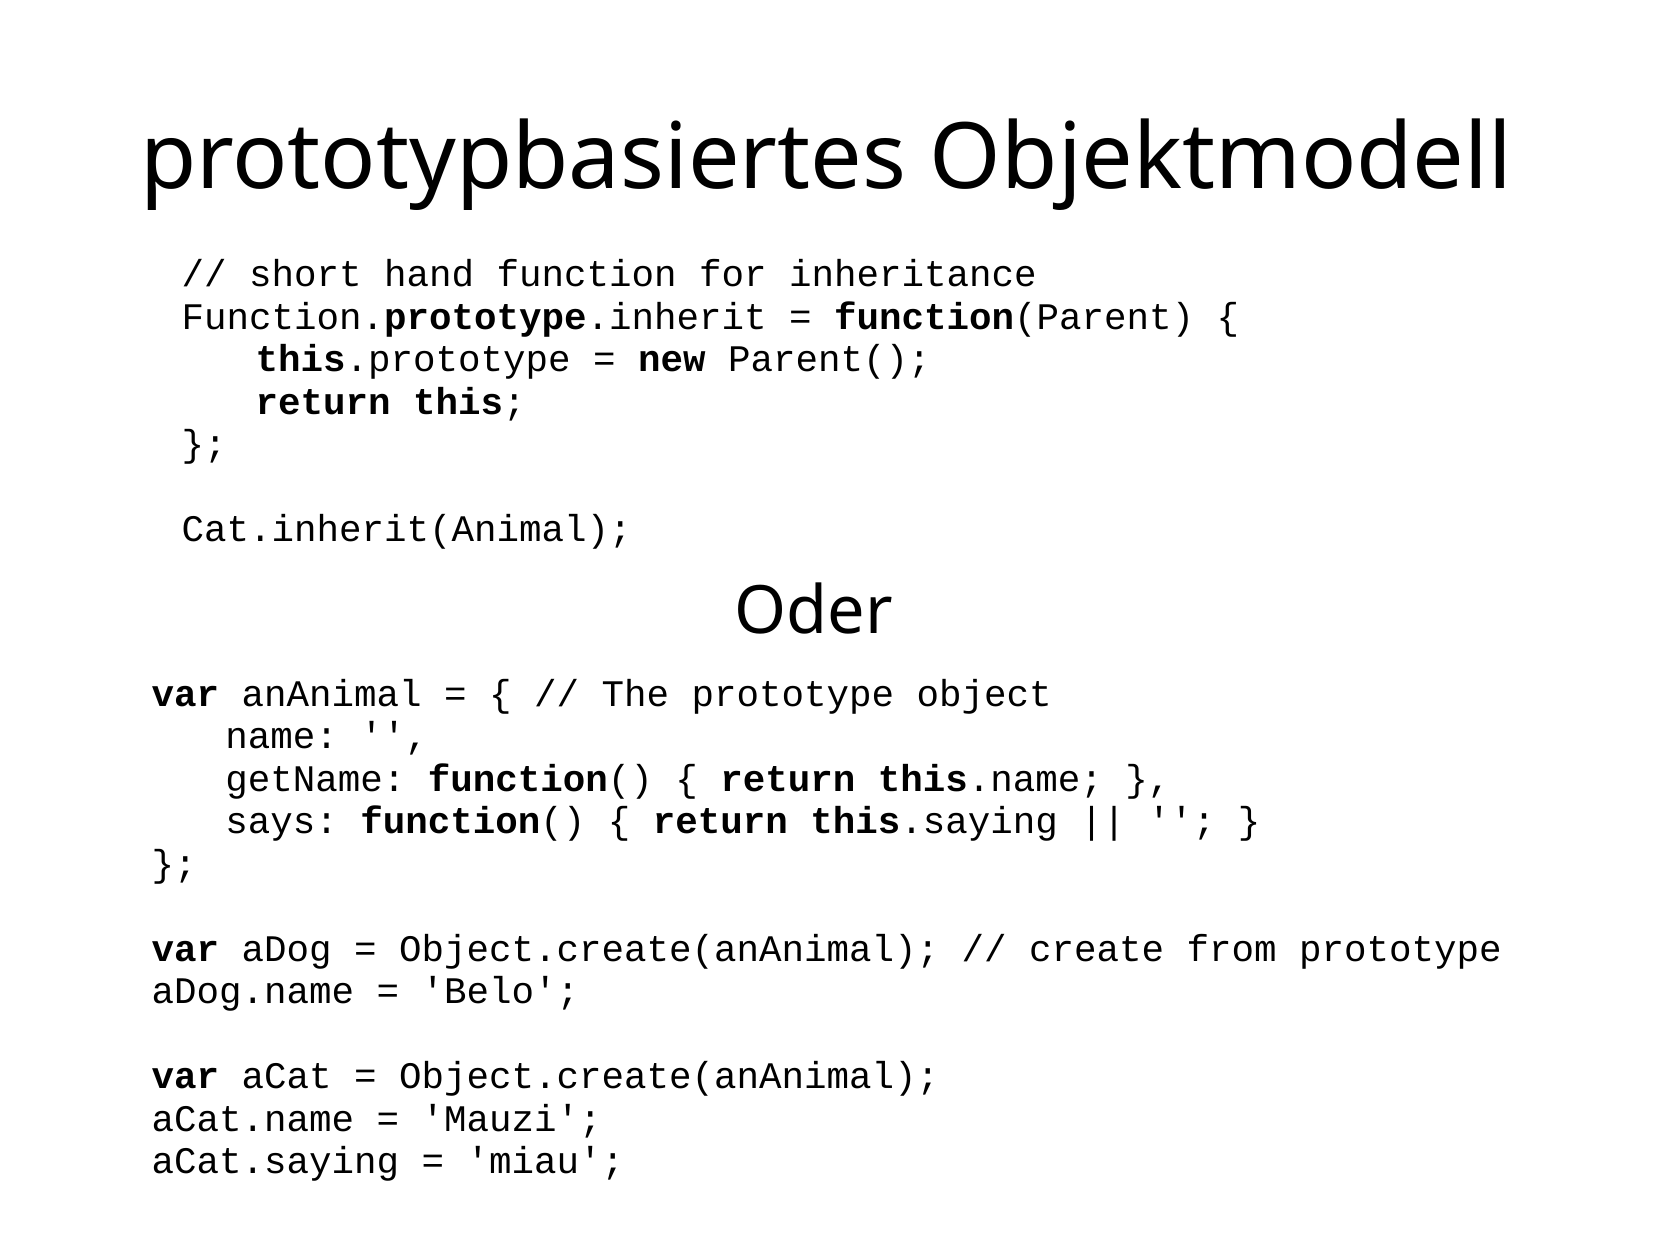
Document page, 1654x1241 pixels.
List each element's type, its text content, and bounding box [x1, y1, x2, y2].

text_box Oder [720, 555, 895, 648]
text_box var anAnimal = { // The prototype object name: '', getName: function() { return this.name; }, says: function() { return this.saying || ''; } }; var aDog = Object.create(anAnimal); // create from prototype aDog.name = 'Belo'; var aCat = Object.create(anAnimal); aCat.name = 'Mauzi'; aCat.saying = 'miau'; [136, 667, 1517, 1193]
title prototypbasiertes Objektmodell [82, 49, 1571, 257]
text_box // short hand function for inheritance Function.prototype.inherit = function(Parent) { this.prototype = new Parent(); return this; }; Cat.inherit(Animal); [166, 248, 1487, 561]
